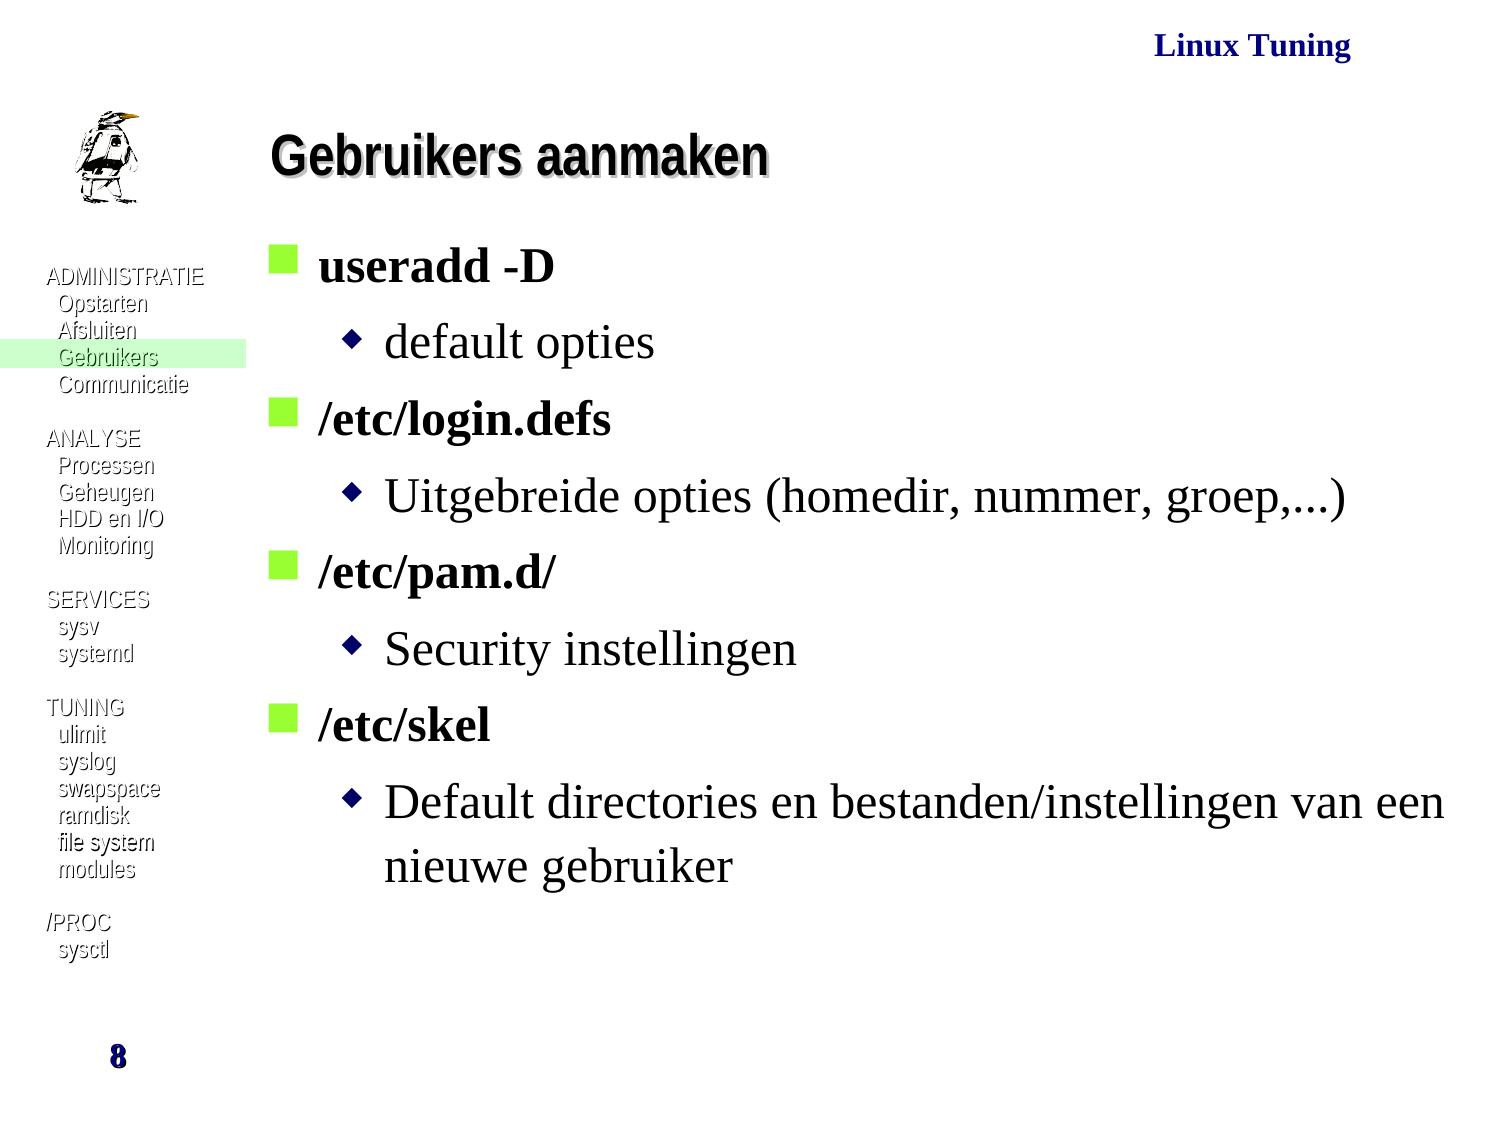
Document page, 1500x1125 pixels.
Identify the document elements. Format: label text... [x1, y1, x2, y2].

list useradd -D default opties /etc/login.defs Uitgebreide opties (homedir, nummer, groep,...) /etc/pam.d/ Security instellingen /etc/skel Default directories en bestanden/instellingen van een nieuwe gebruiker [264, 229, 1486, 885]
text_box [0, 338, 247, 368]
title Gebruikers aanmaken [270, 41, 1500, 250]
picture [57, 105, 143, 206]
